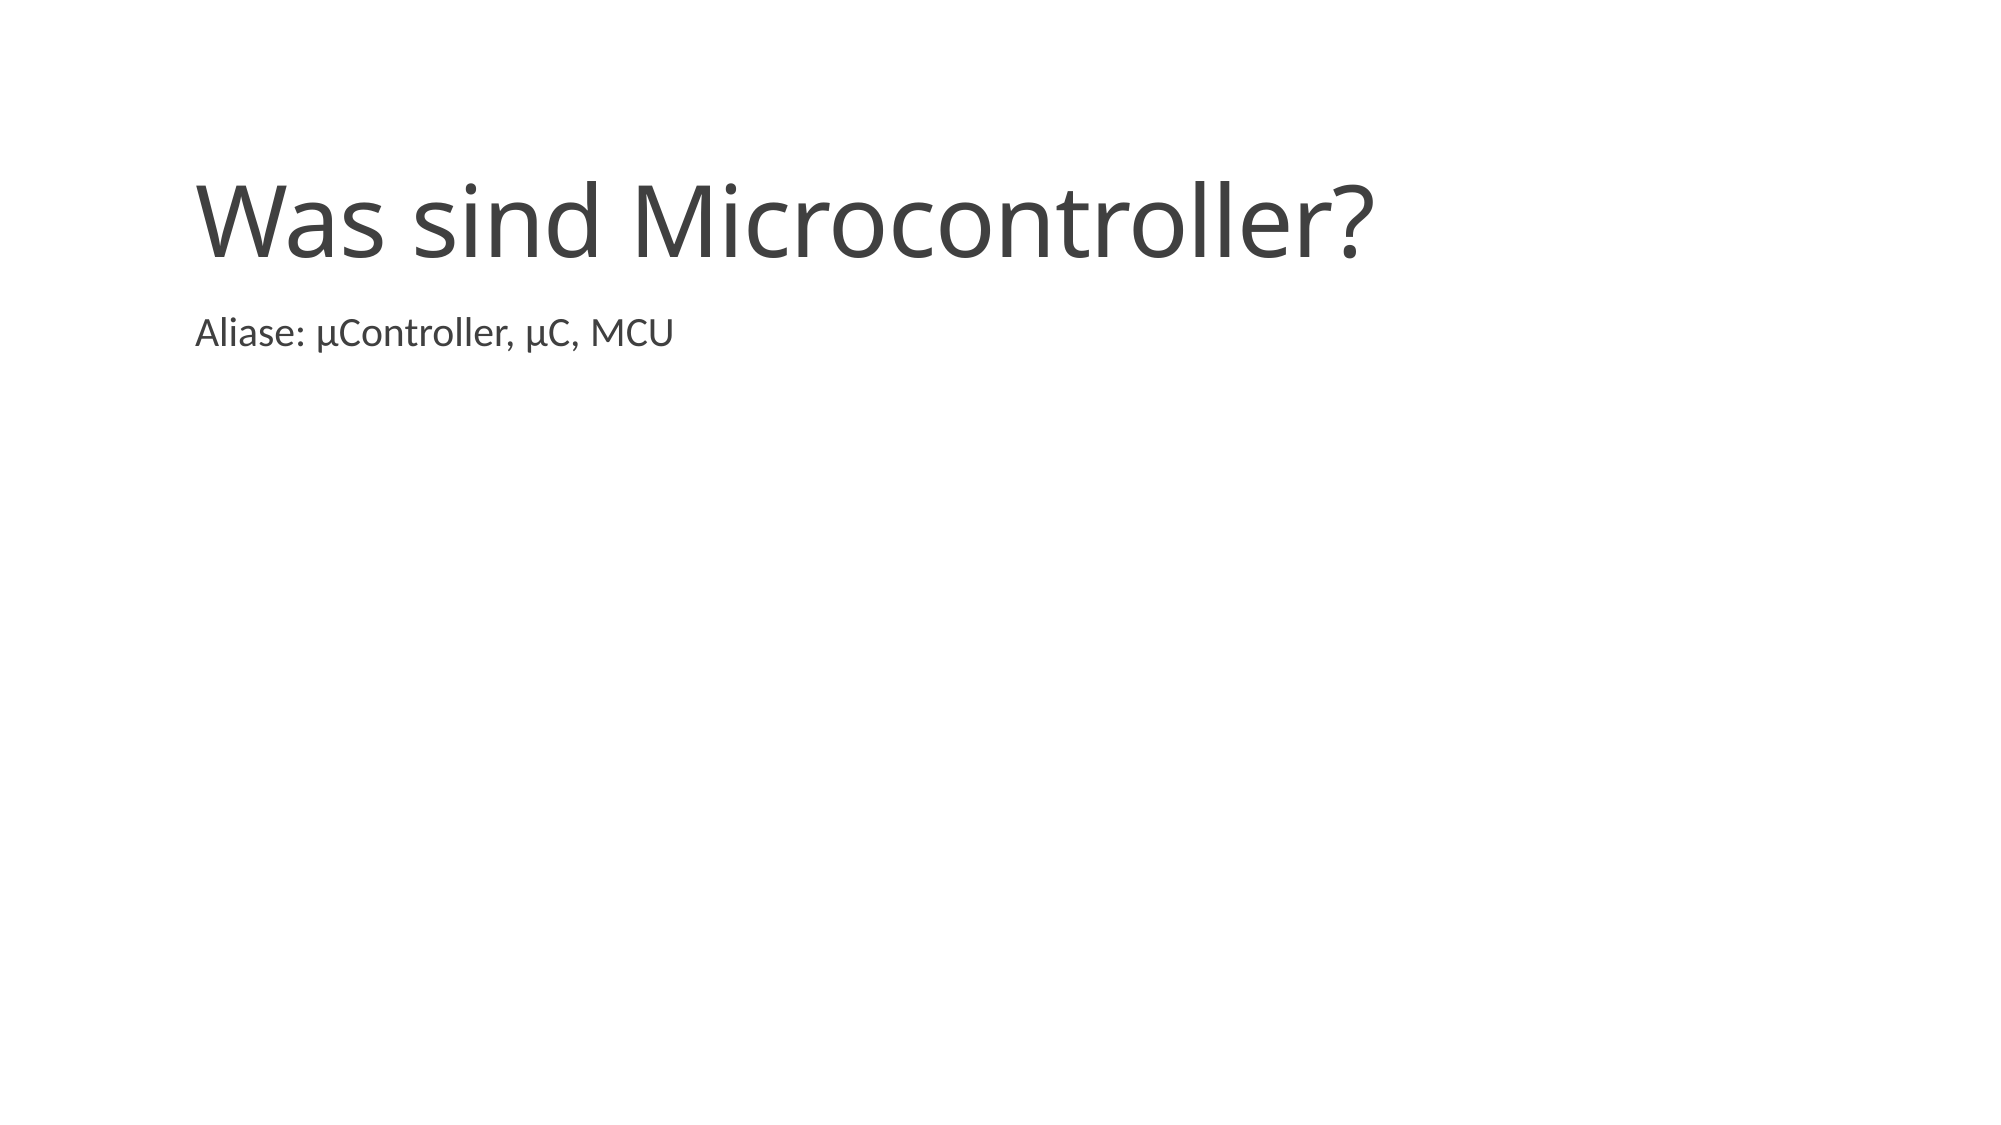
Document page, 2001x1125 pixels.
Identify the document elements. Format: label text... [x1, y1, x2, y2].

list Aliase: µController, µC, MCU [180, 302, 1831, 963]
title Was sind Microcontroller? [180, 47, 1831, 286]
